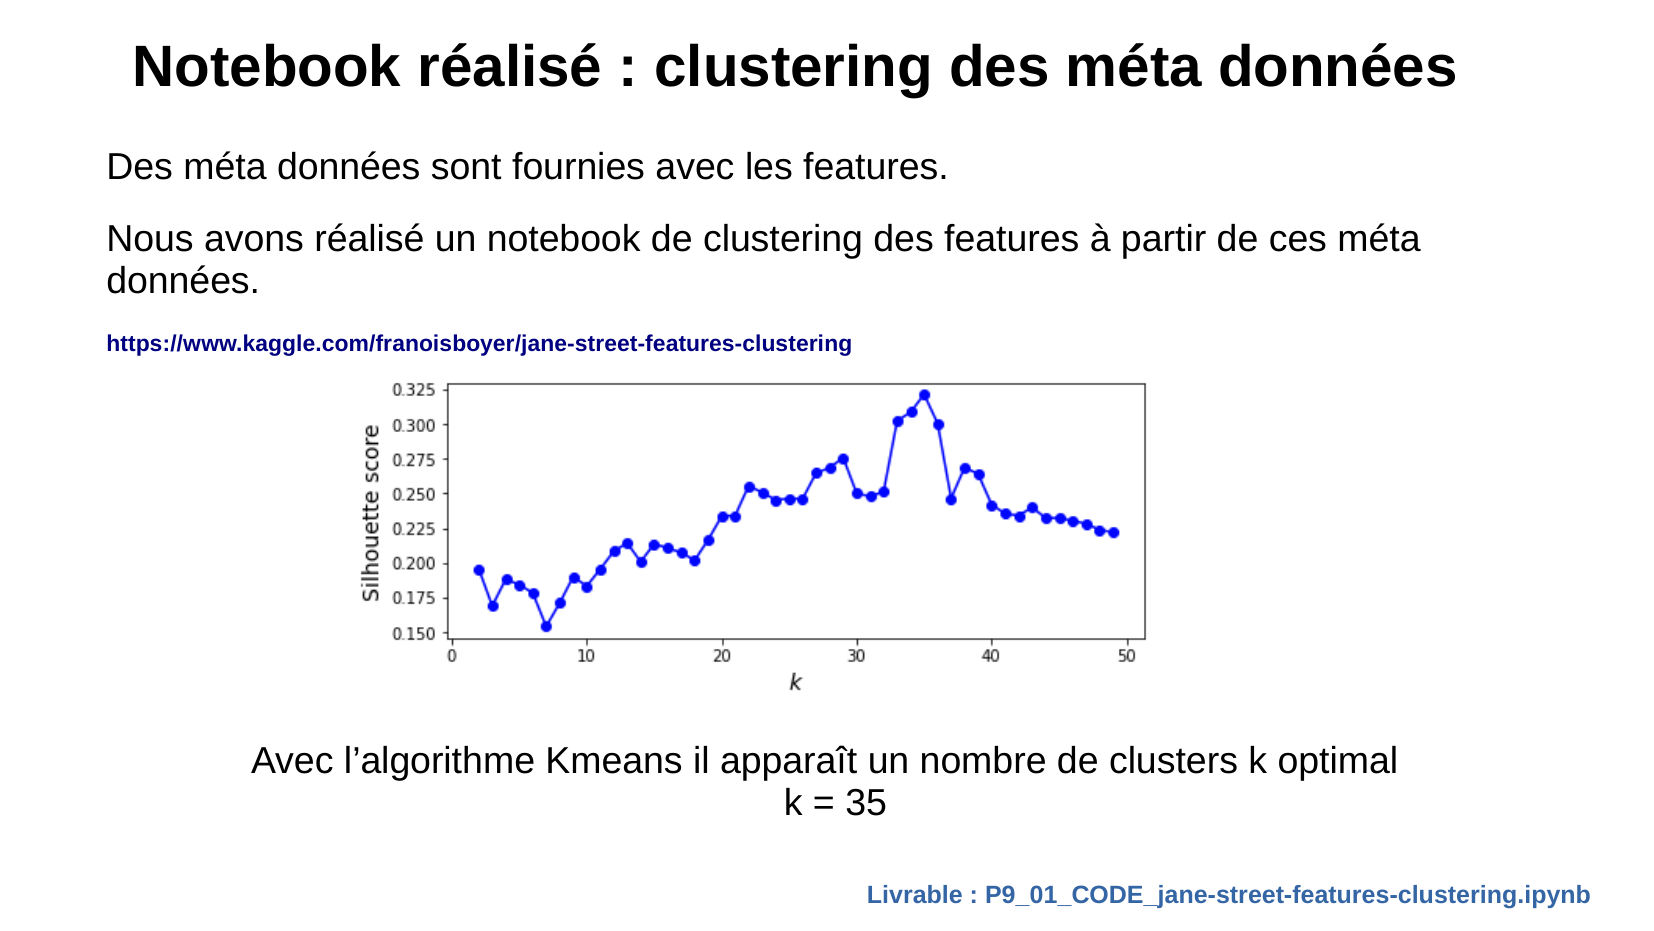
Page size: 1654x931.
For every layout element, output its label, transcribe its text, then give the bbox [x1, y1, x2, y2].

picture [327, 360, 1193, 709]
text_box Avec l’algorithme Kmeans il apparaît un nombre de clusters k optimal k = 35 [236, 732, 1424, 832]
text_box Livrable : P9_01_CODE_jane-street-features-clustering.ipynb [852, 873, 1654, 931]
text_box Notebook réalisé : clustering des méta données [118, 26, 1474, 107]
list Des méta données sont fournies avec les features. Nous avons réalisé un notebook de clustering des features à partir de ces méta données. https://www.kaggle.com/franoisboyer/jane-street-features-clustering [35, 145, 1524, 686]
